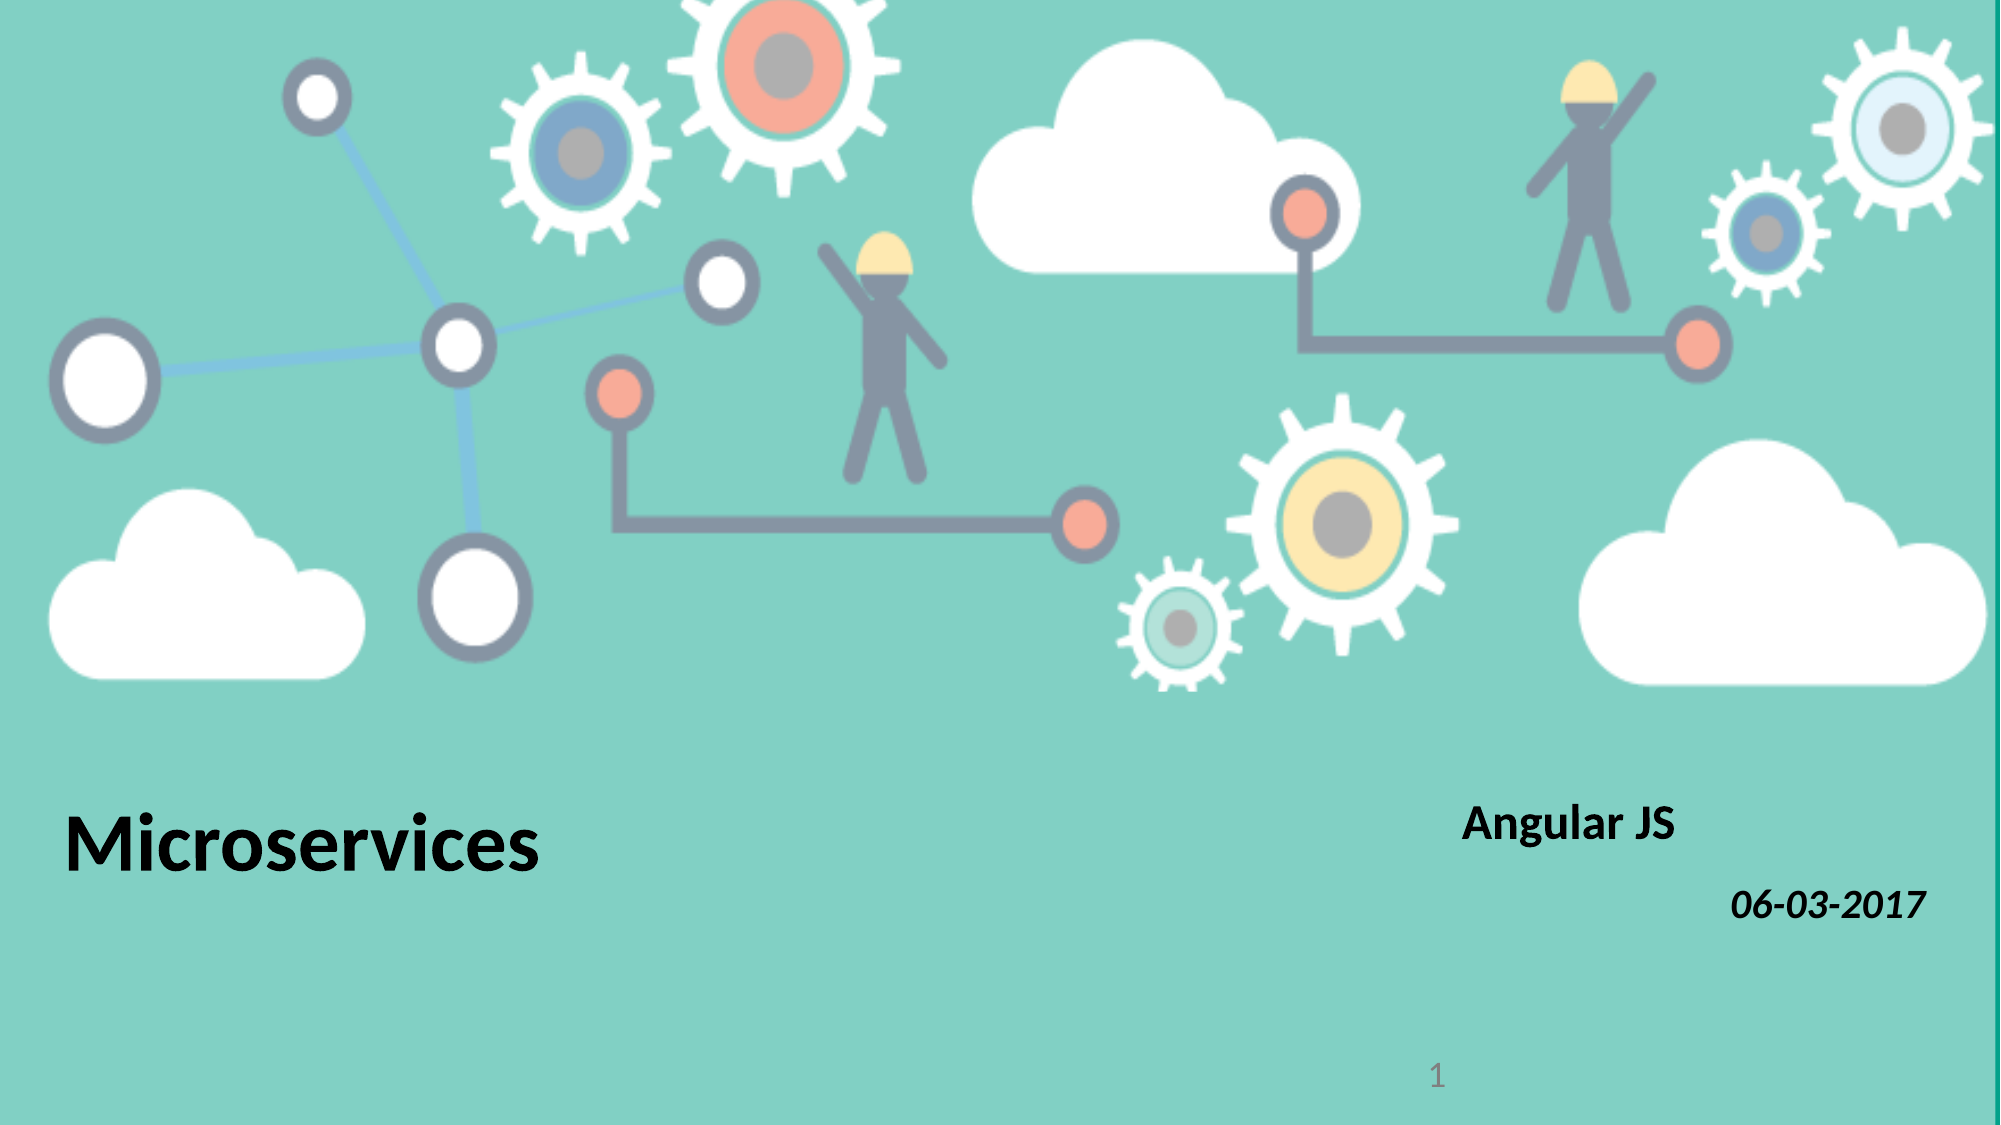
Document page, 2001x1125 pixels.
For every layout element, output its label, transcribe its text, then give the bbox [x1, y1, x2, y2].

picture [1996, 0, 2000, 691]
text_box [0, 0, 1995, 1125]
text_box 06-03-2017 [1705, 869, 1941, 985]
text_box Microservices [48, 780, 556, 895]
text_box Angular JS [1446, 781, 1691, 857]
